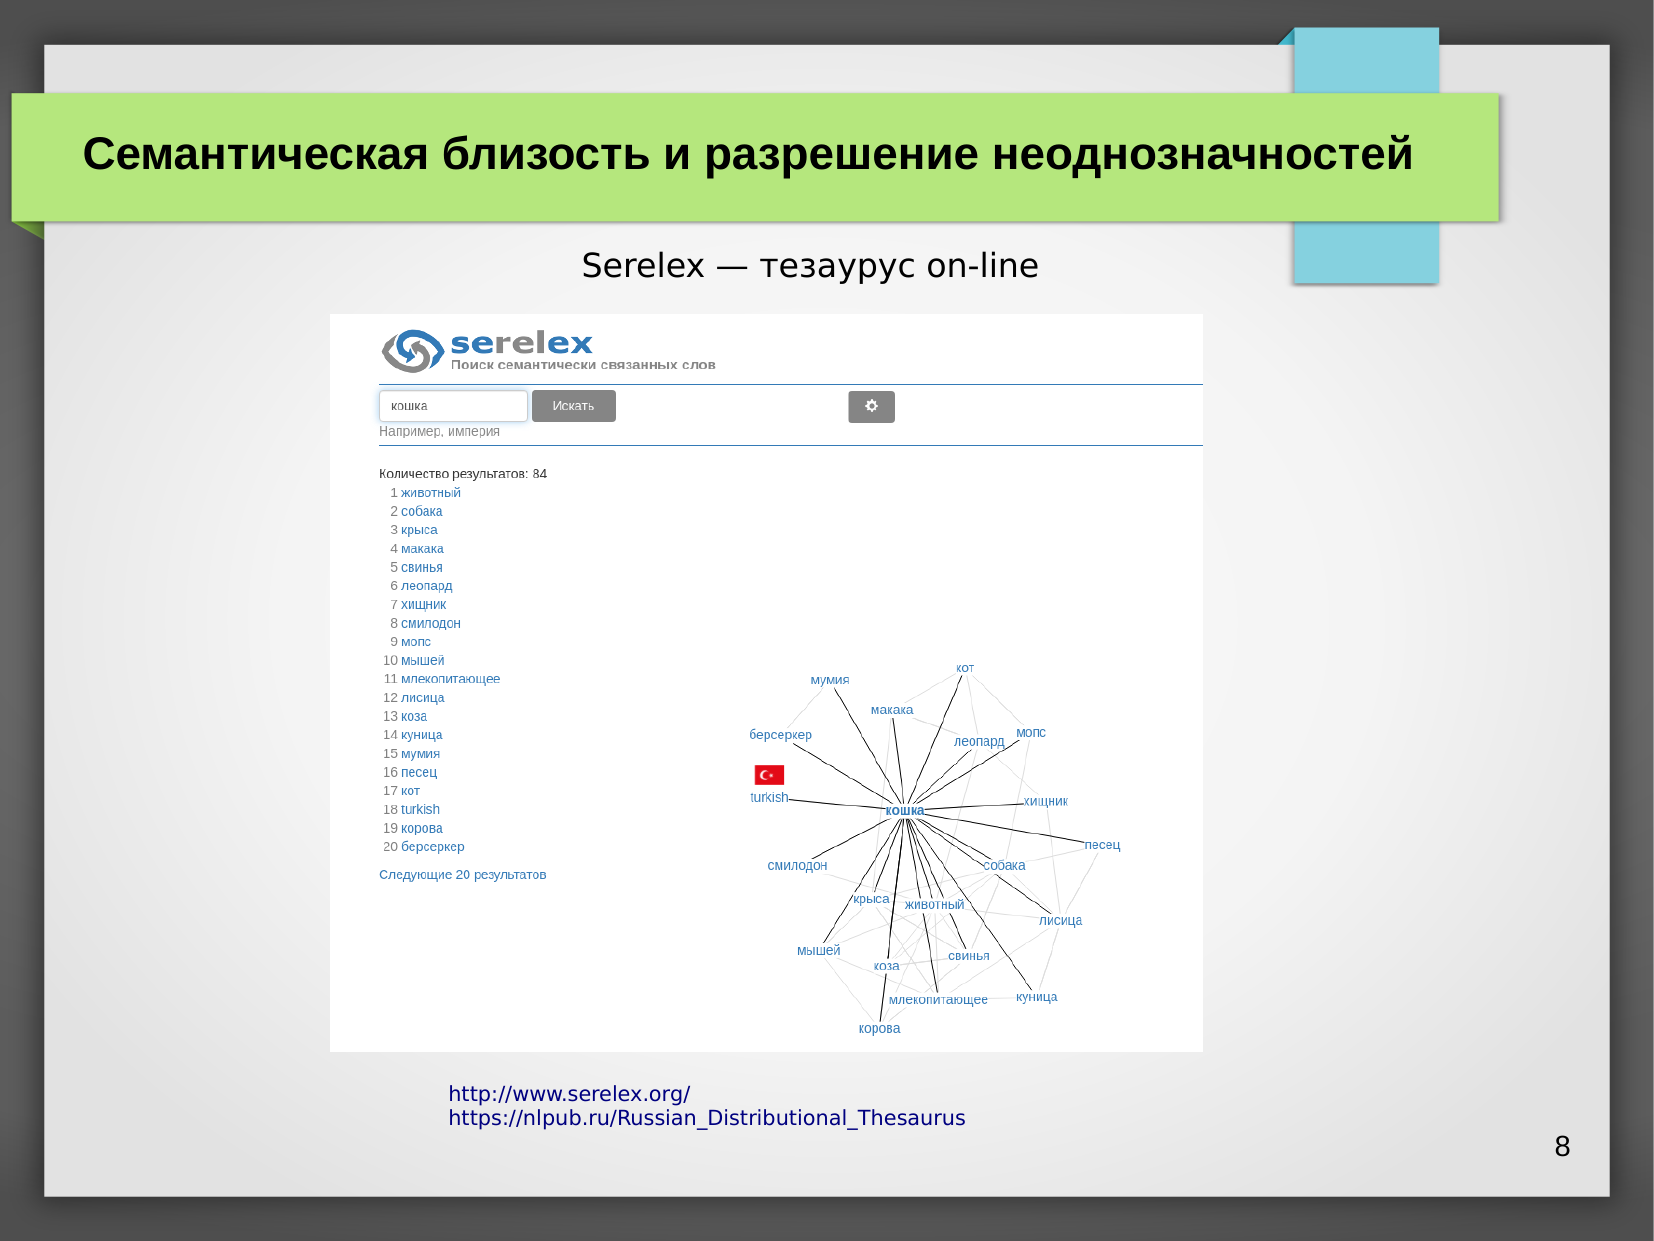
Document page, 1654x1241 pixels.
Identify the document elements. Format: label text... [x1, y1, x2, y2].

title Семантическая близость и разрешение неоднозначностей [82, 121, 1489, 187]
text_box Serelex — тезаурус on-line [566, 238, 1079, 331]
text_box http://www.serelex.org/ https://nlpub.ru/Russian_Distributional_Thesaurus [433, 1074, 1075, 1163]
picture [0, 0, 1654, 1241]
